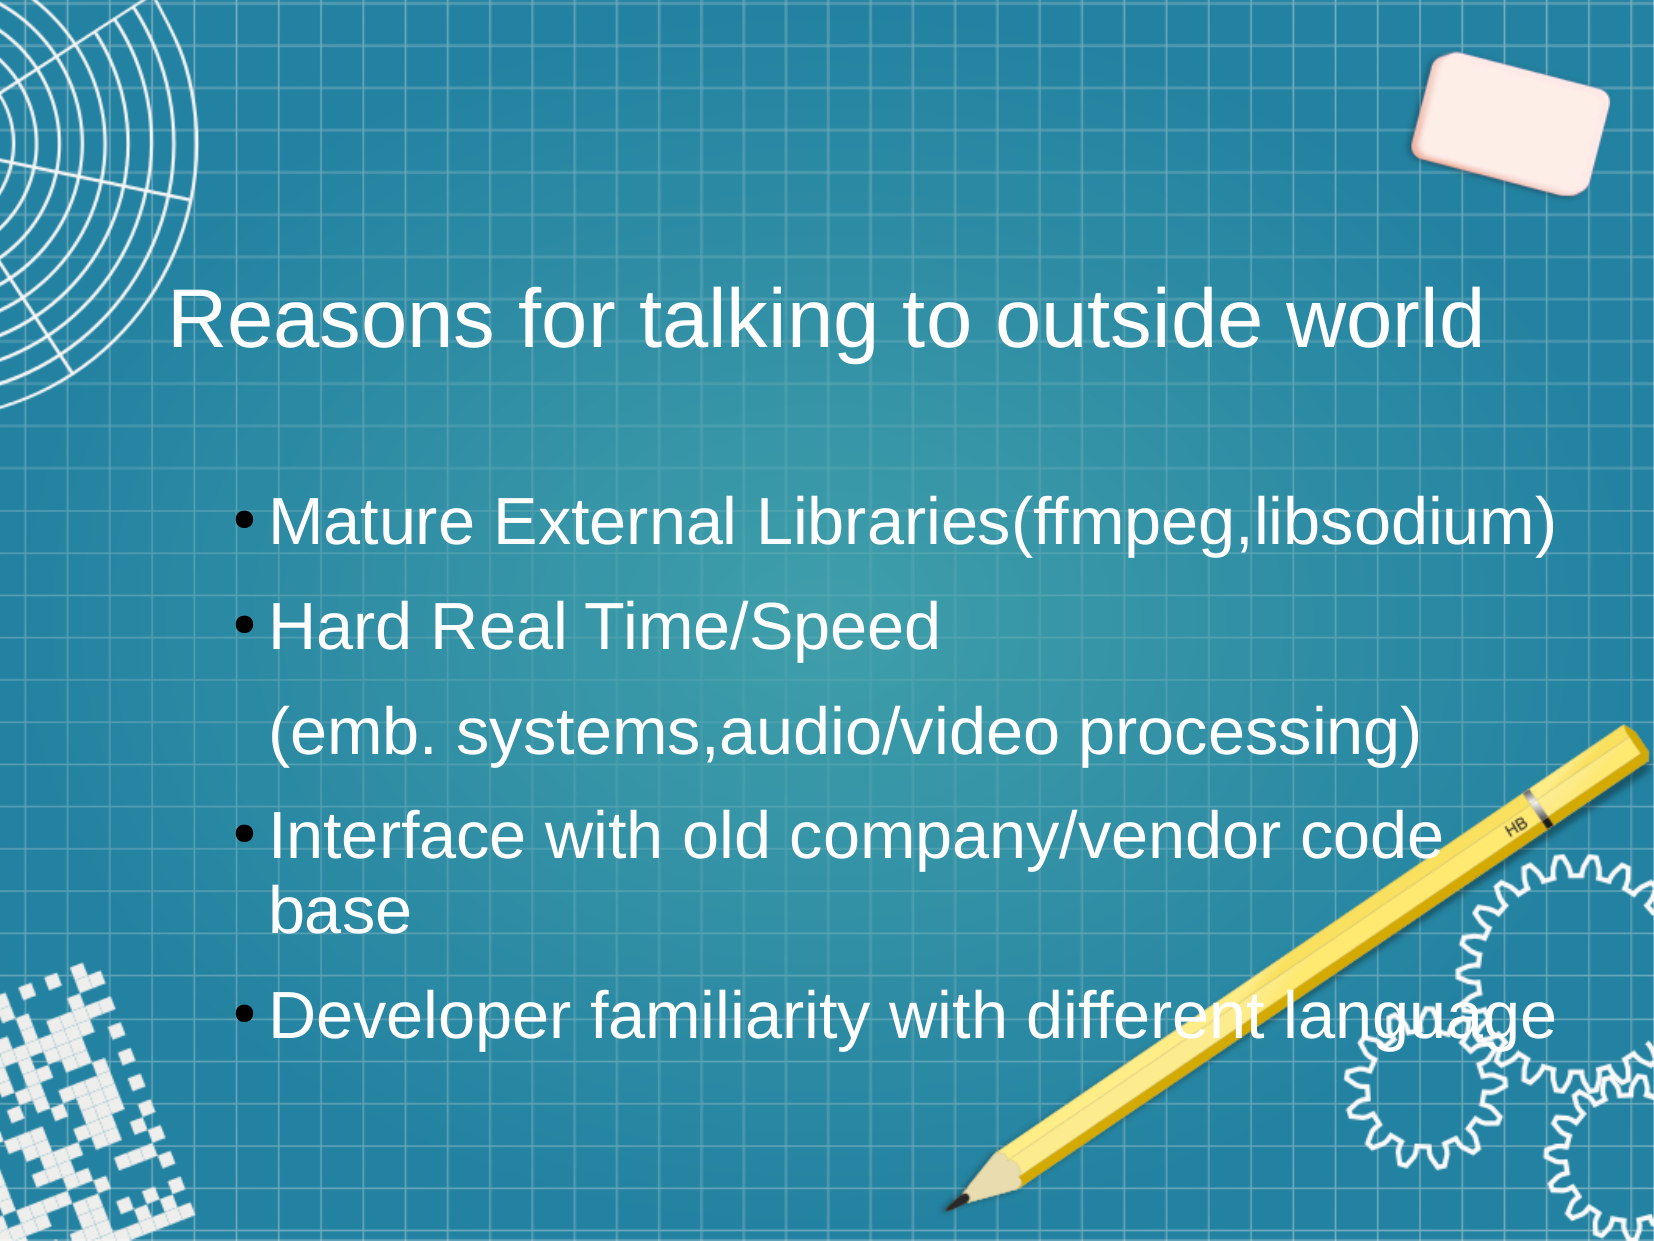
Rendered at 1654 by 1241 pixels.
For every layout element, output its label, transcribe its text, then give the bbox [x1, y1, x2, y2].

title Reasons for talking to outside world [82, 177, 1571, 461]
picture [0, 0, 1654, 1241]
subtitle Mature External Libraries(ffmpeg,libsodium) Hard Real Time/Speed (emb. systems,audio/video processing) Interface with old company/vendor code base Developer familiarity with different language [82, 484, 1571, 1158]
